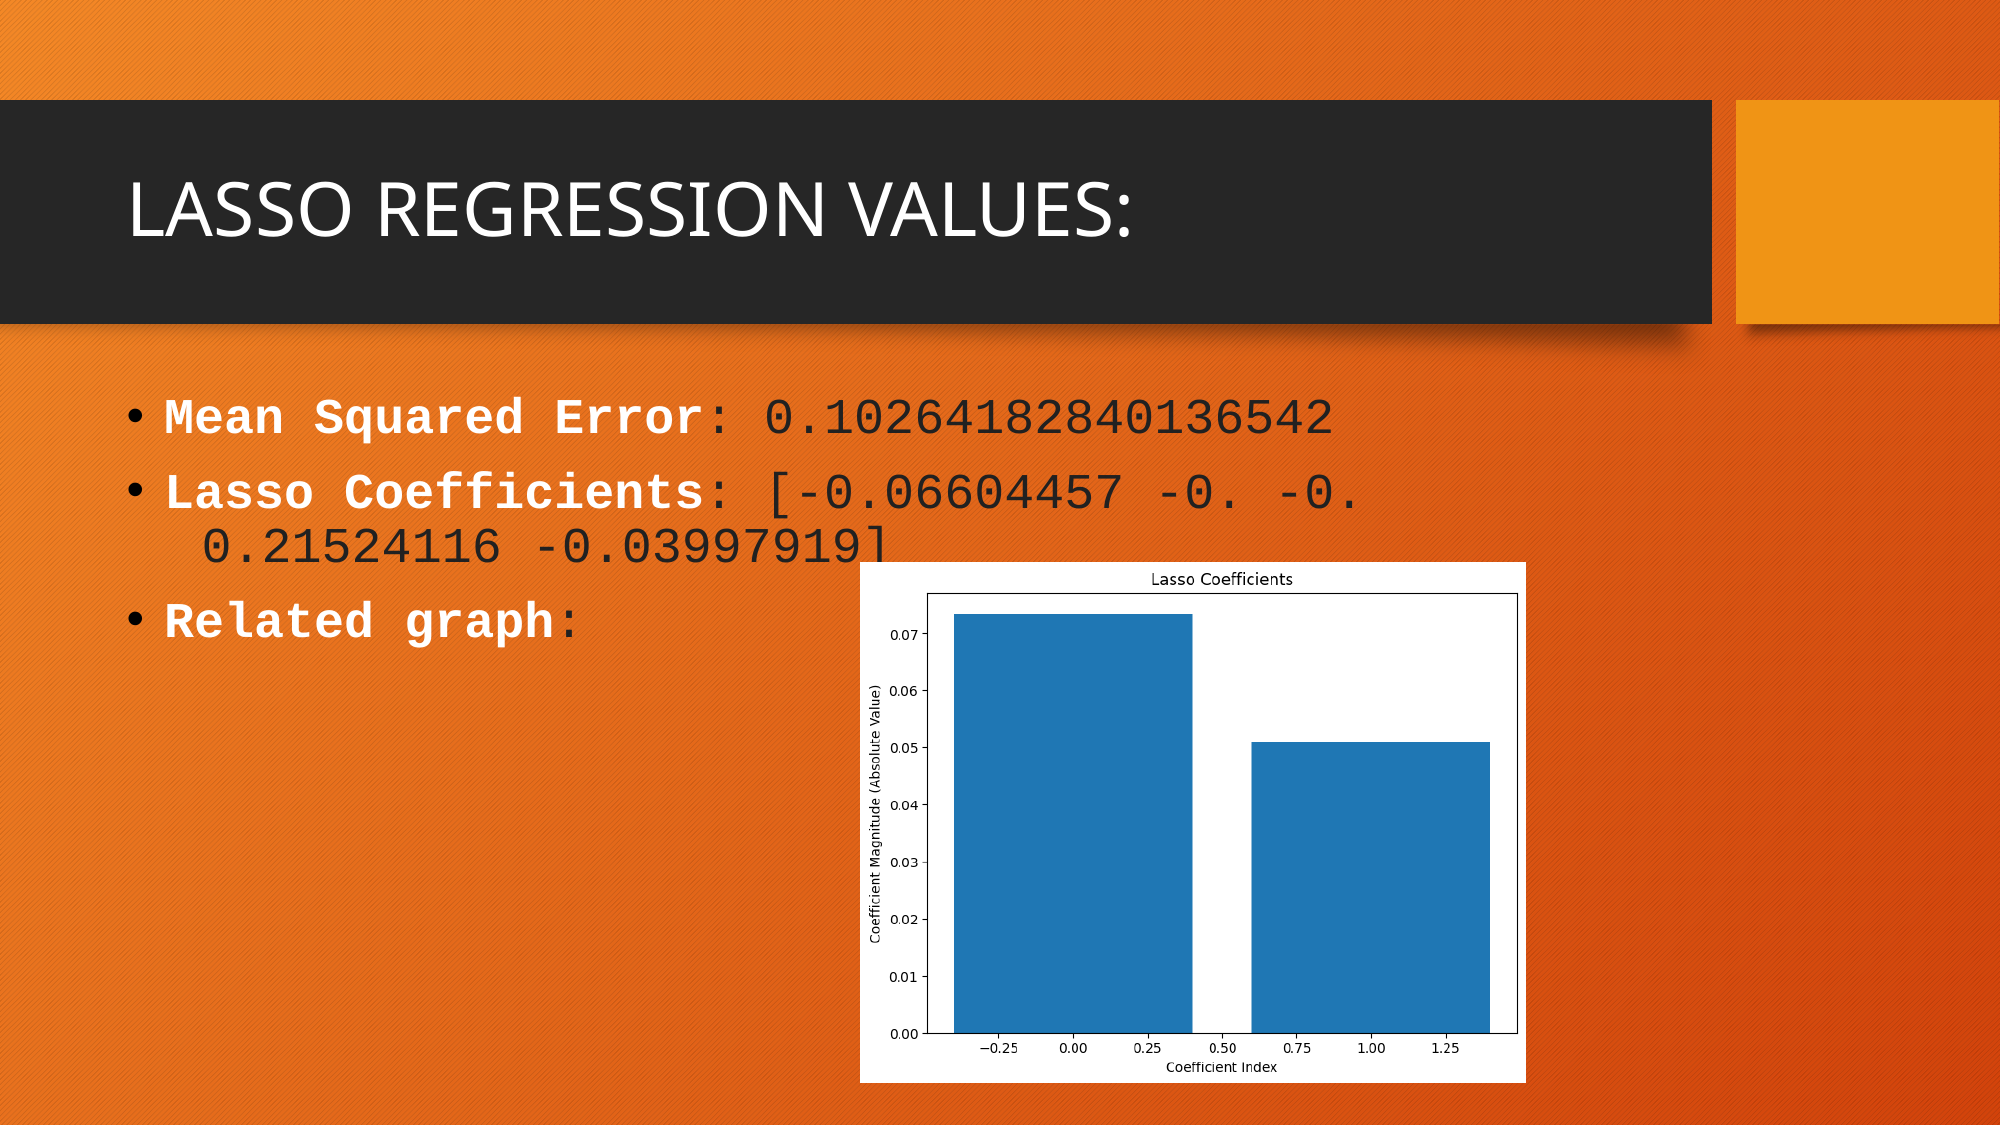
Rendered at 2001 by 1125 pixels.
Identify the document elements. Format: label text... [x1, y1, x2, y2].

picture [860, 562, 1526, 1083]
title LASSO REGRESSION VALUES: [111, 123, 1689, 301]
list Mean Squared Error: 0.10264182840136542 Lasso Coefficients: [-0.06604457 -0. -0. 0.21524116 -0.03997919] Related graph: [111, 383, 1689, 1125]
